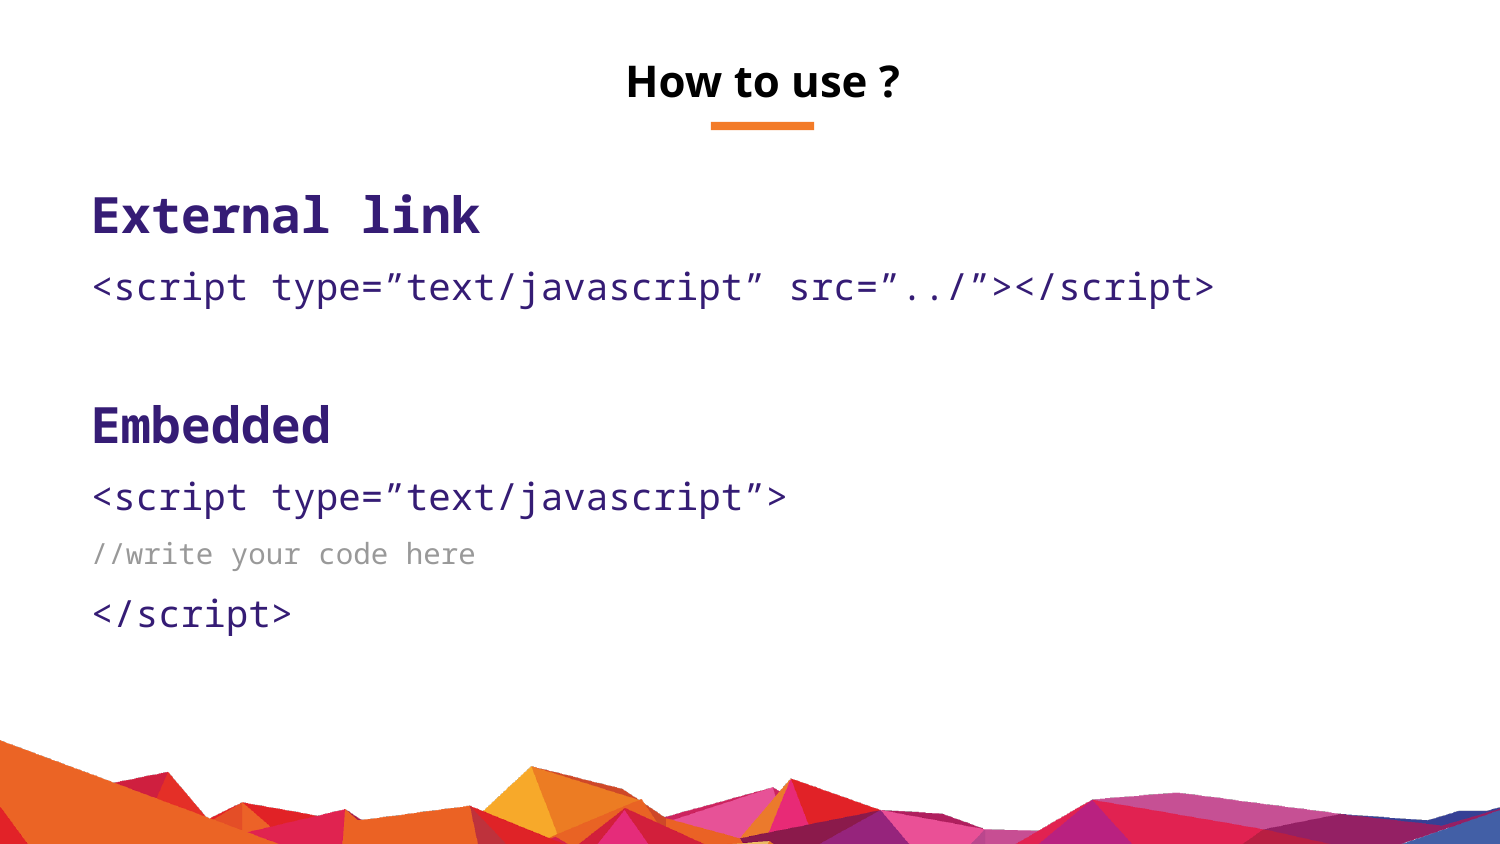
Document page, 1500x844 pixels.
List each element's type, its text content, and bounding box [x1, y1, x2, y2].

title How to use ? [94, 39, 1431, 110]
picture [0, 740, 1500, 844]
text_box External link <script type=”text/javascript” src=”../”></script> Embedded <script type=”text/javascript”> //write your code here </script> [75, 159, 1426, 816]
